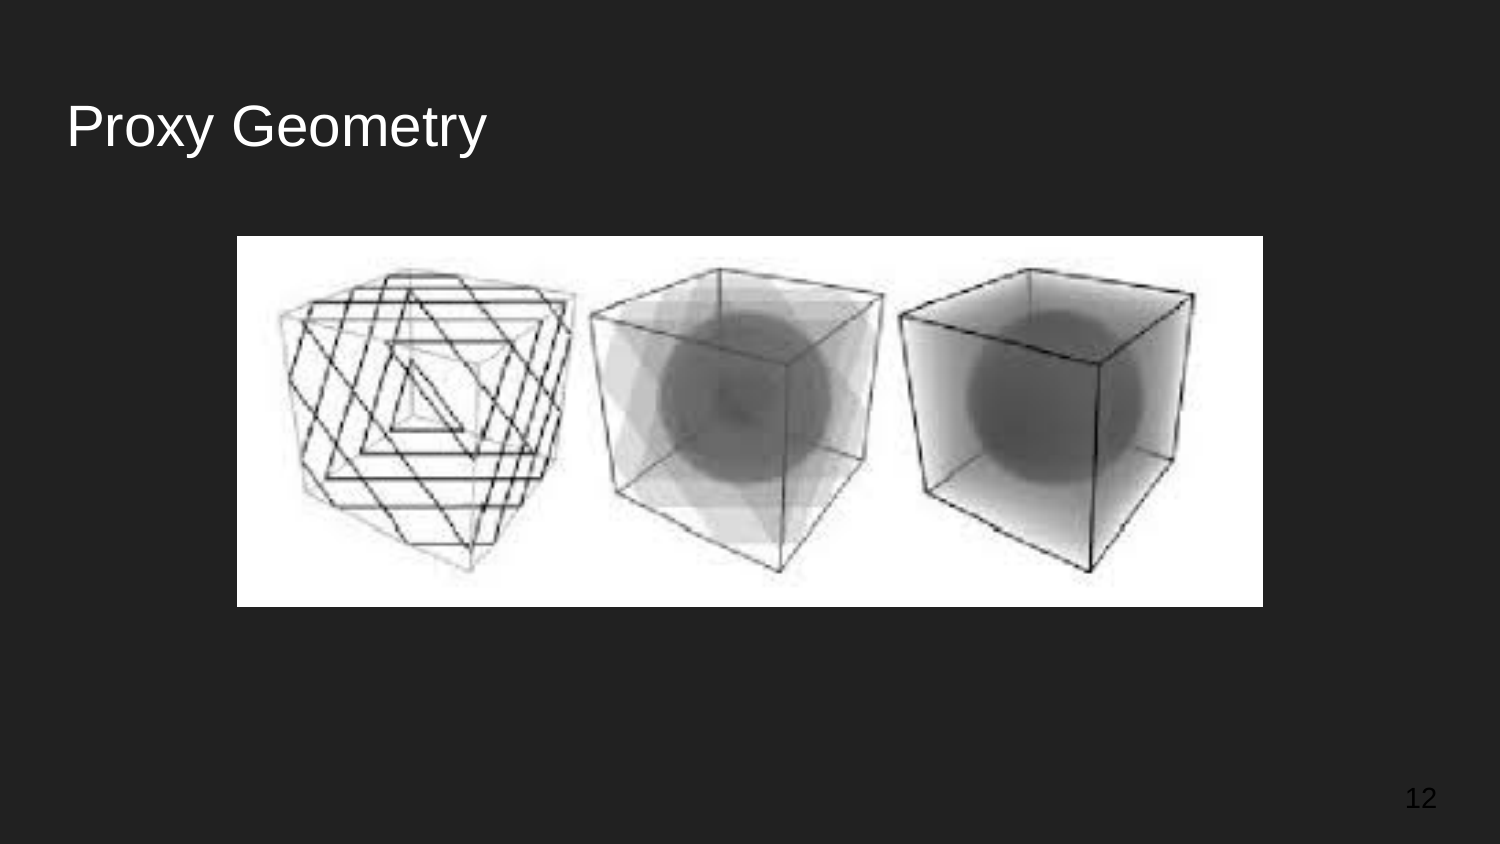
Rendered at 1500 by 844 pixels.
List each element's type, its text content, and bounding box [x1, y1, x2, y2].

slide_number <number> [1389, 764, 1480, 830]
title Proxy Geometry [51, 72, 1449, 167]
picture [237, 236, 1263, 607]
